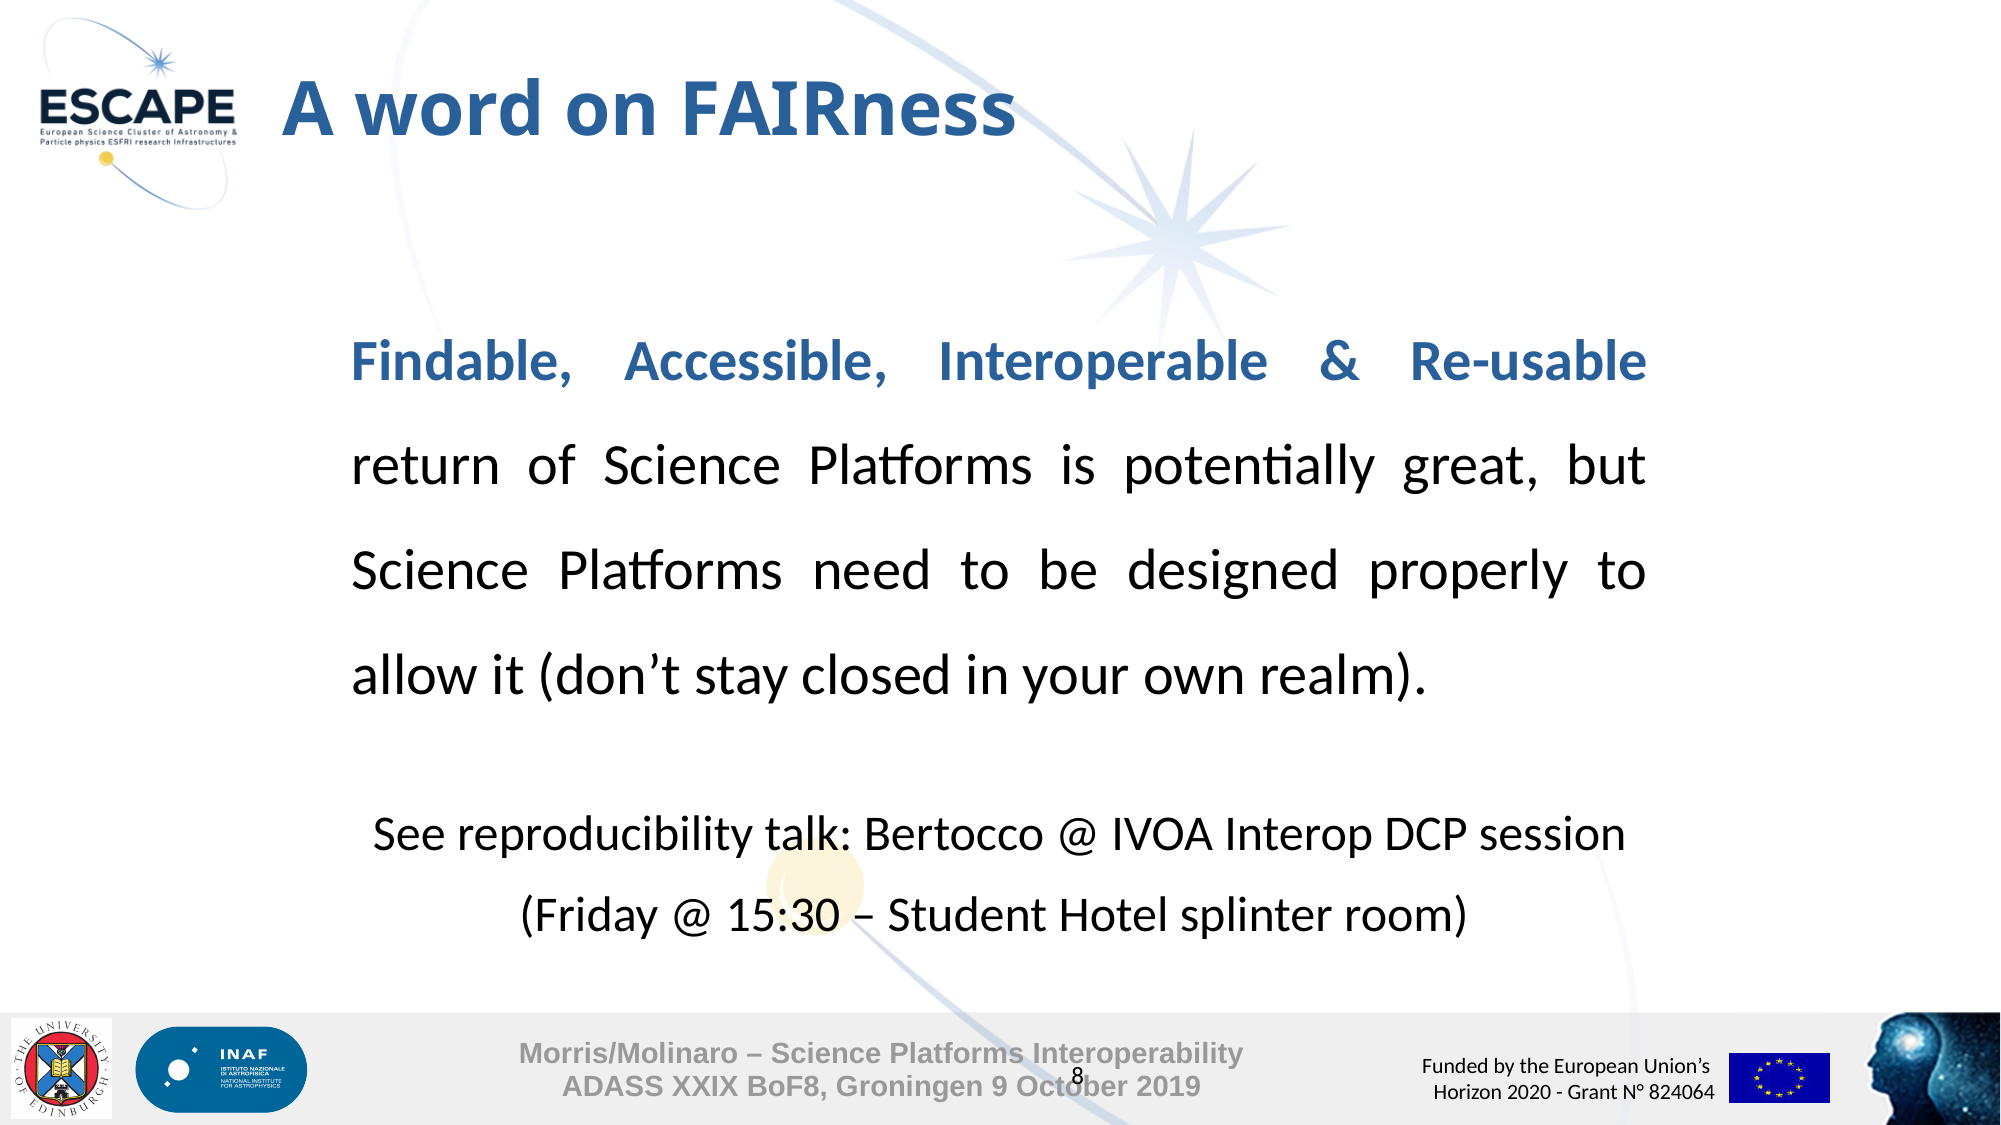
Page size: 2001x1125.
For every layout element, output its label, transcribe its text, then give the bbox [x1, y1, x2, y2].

footer [428, 1042, 1042, 1103]
slide_number <number> [1056, 1051, 1147, 1097]
picture [0, 0, 2001, 1125]
title A word on FAIRness [267, 26, 1863, 196]
list Findable, Accessible, Interoperable & Re-usable return of Science Platforms is potentially great, but Science Platforms need to be designed properly to allow it (don’t stay closed in your own realm). [336, 279, 1664, 716]
list See reproducibility talk: Bertocco @ IVOA Interop DCP session (Friday @ 15:30 – Student Hotel splinter room) [232, 792, 1768, 971]
